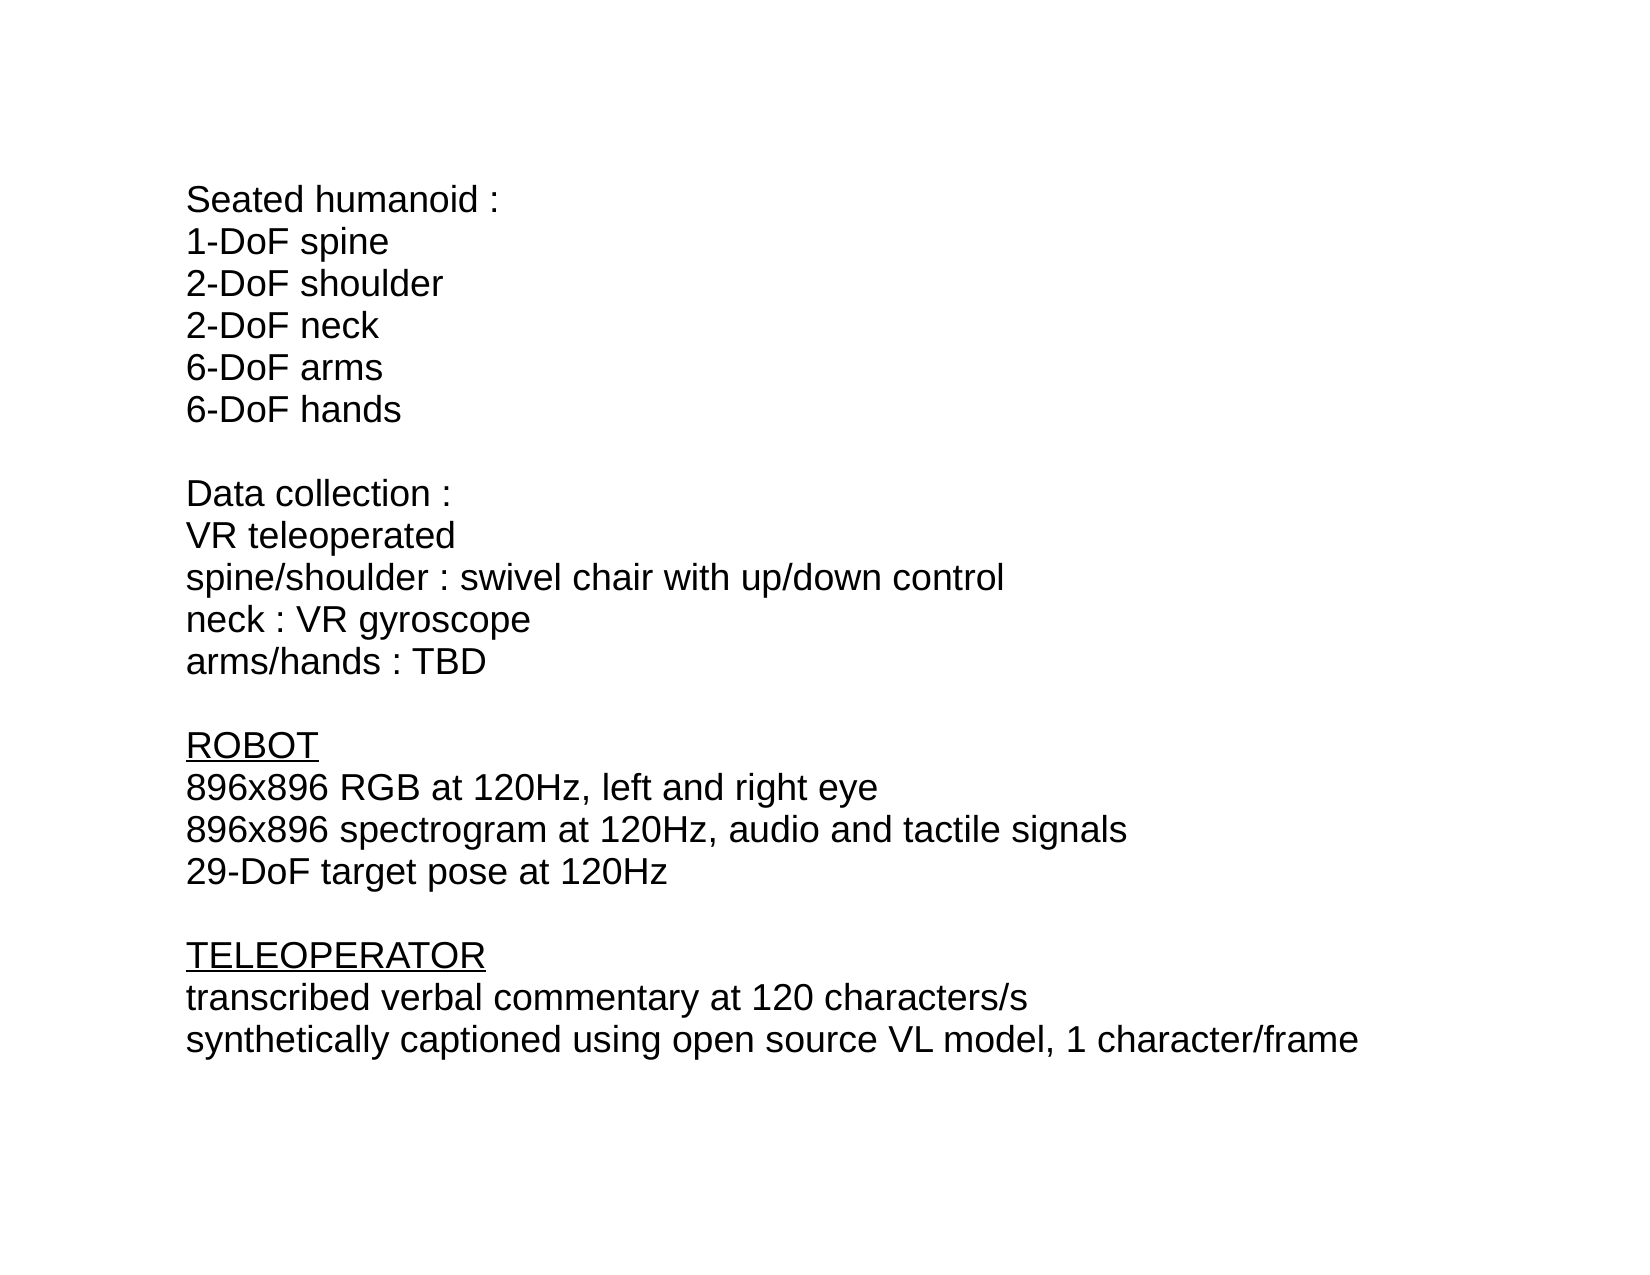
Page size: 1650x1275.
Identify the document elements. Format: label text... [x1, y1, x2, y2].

text_box Seated humanoid : 1-DoF spine 2-DoF shoulder 2-DoF neck 6-DoF arms 6-DoF hands Data collection : VR teleoperated spine/shoulder : swivel chair with up/down control neck : VR gyroscope arms/hands : TBD ROBOT 896x896 RGB at 120Hz, left and right eye 896x896 spectrogram at 120Hz, audio and tactile signals 29-DoF target pose at 120Hz TELEOPERATOR transcribed verbal commentary at 120 characters/s synthetically captioned using open source VL model, 1 character/frame [171, 171, 1377, 1194]
